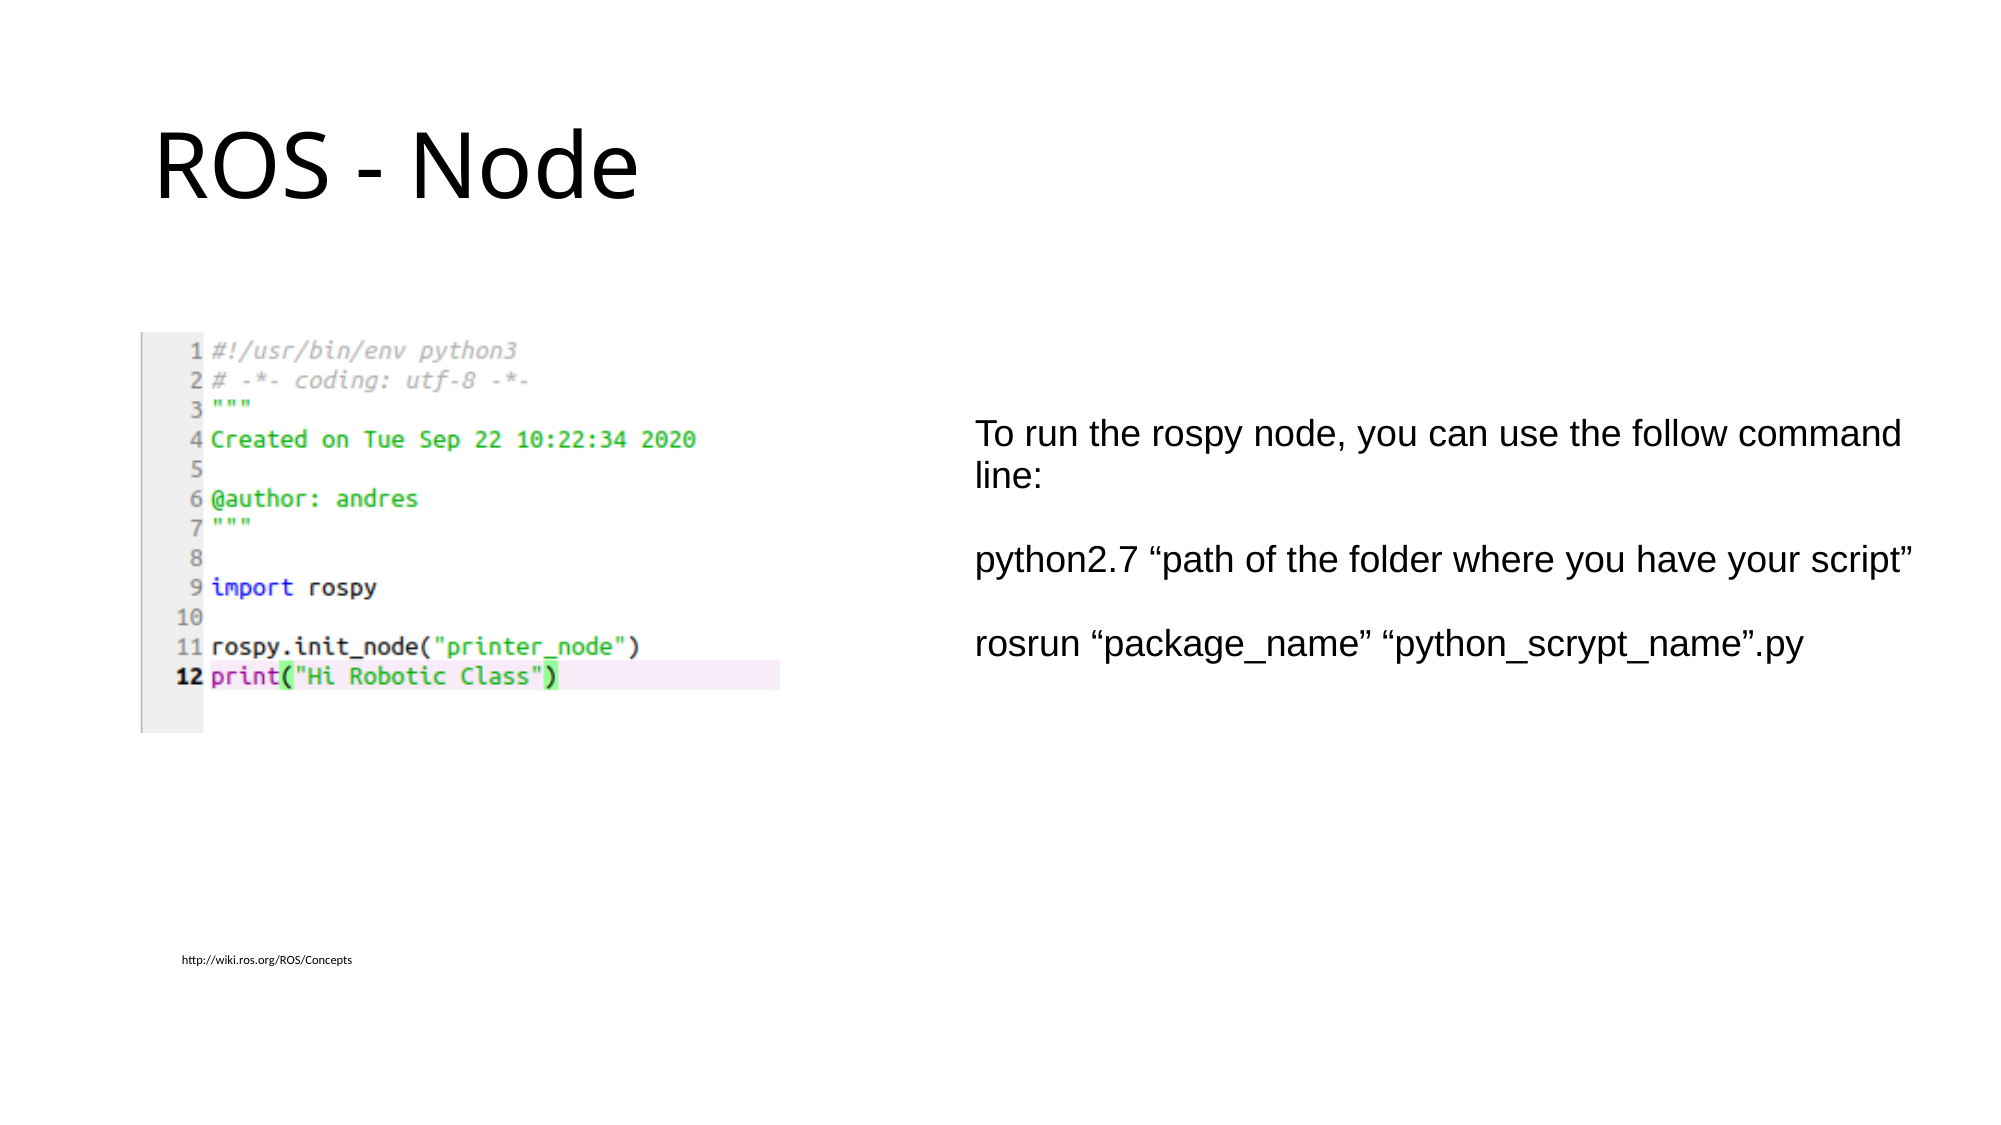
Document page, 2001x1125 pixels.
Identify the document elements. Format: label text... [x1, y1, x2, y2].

picture [140, 332, 781, 733]
text_box http://wiki.ros.org/ROS/Concepts [167, 944, 368, 975]
title ROS - Node [137, 59, 1863, 278]
text_box To run the rospy node, you can use the follow command line: python2.7 “path of the folder where you have your script” rosrun “package_name” “python_scrypt_name”.py [960, 404, 1966, 672]
